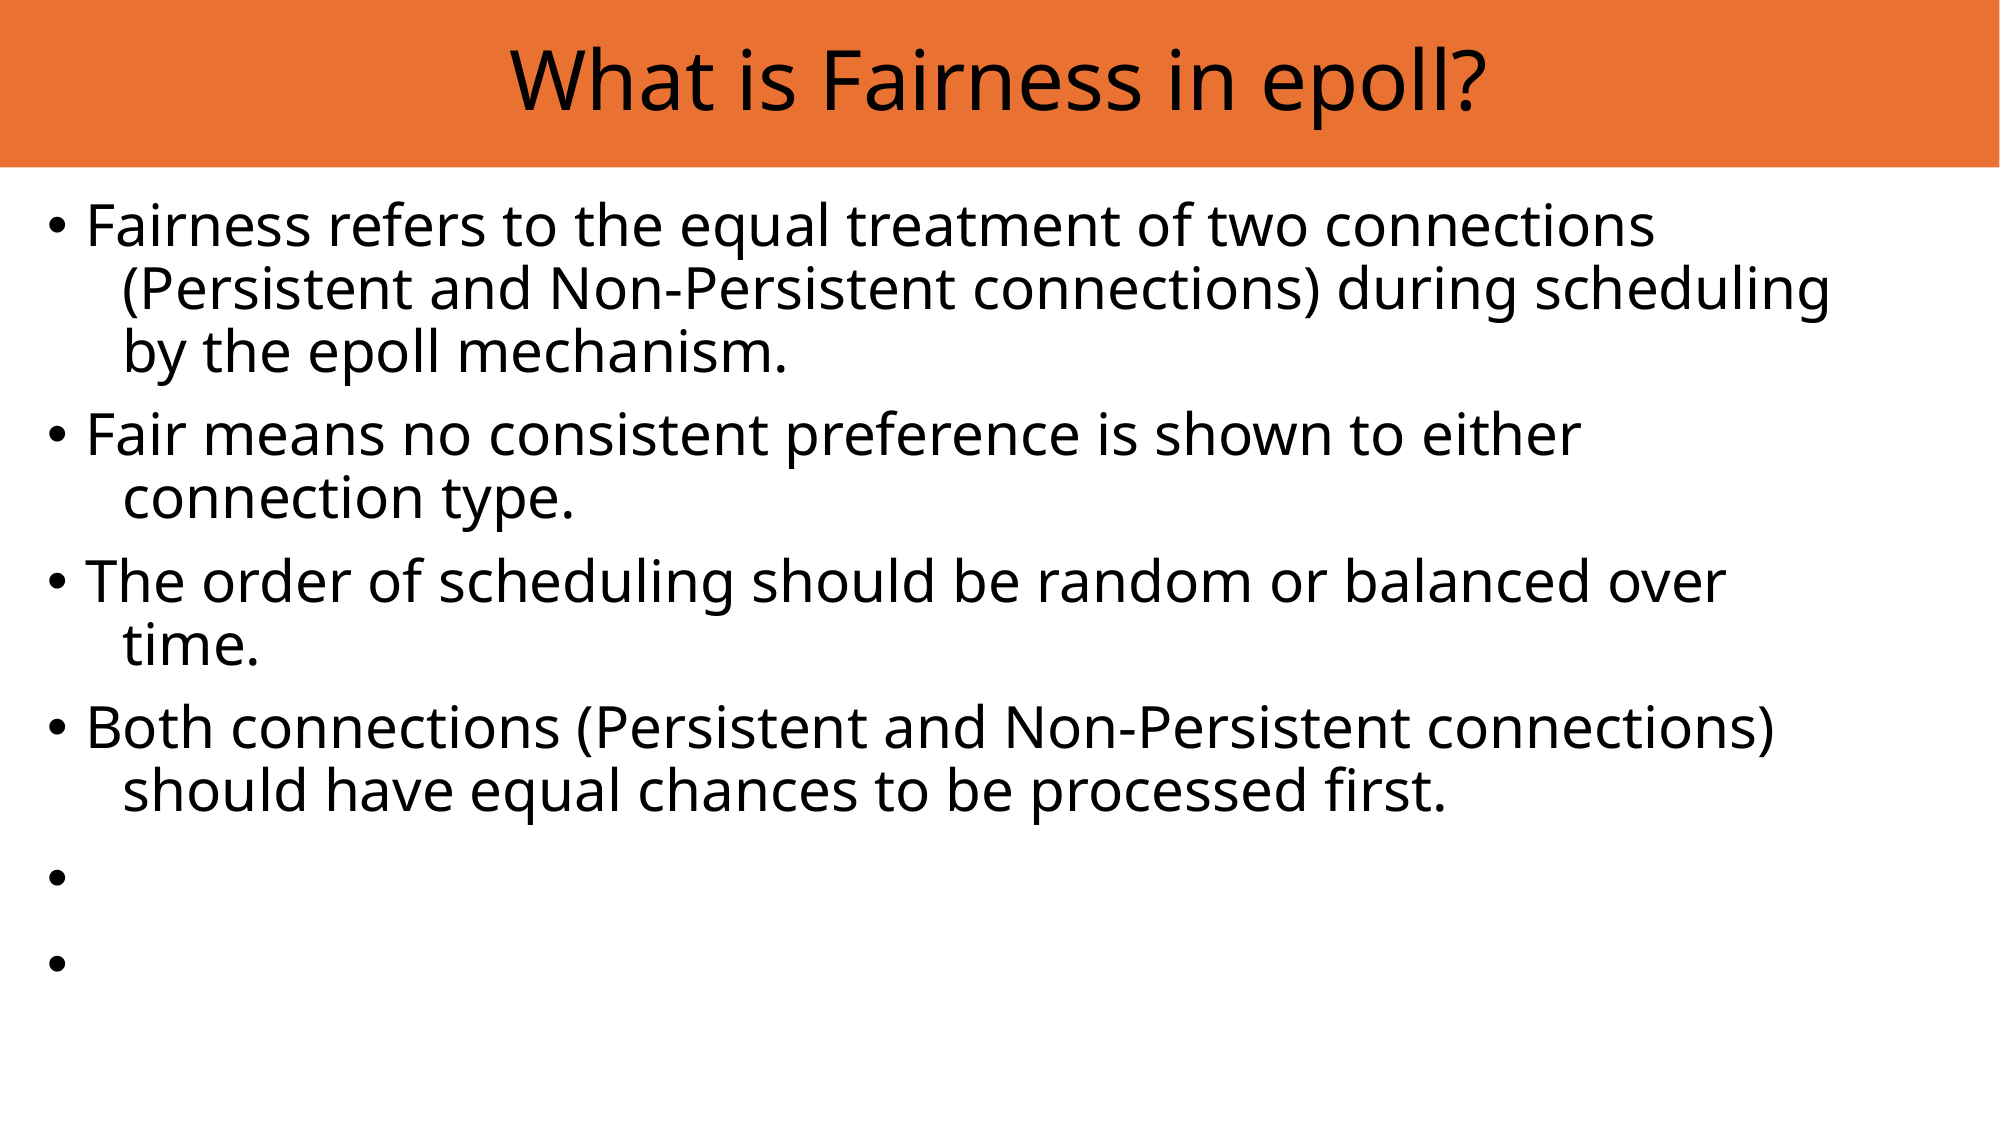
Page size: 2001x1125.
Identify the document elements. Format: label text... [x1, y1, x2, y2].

title What is Fairness in epoll? [0, 0, 2000, 168]
list Fairness refers to the equal treatment of two connections (Persistent and Non-Persistent connections) during scheduling by the epoll mechanism. Fair means no consistent preference is shown to either connection type. The order of scheduling should be random or balanced over time. Both connections (Persistent and Non-Persistent connections) should have equal chances to be processed first. [32, 188, 1896, 955]
